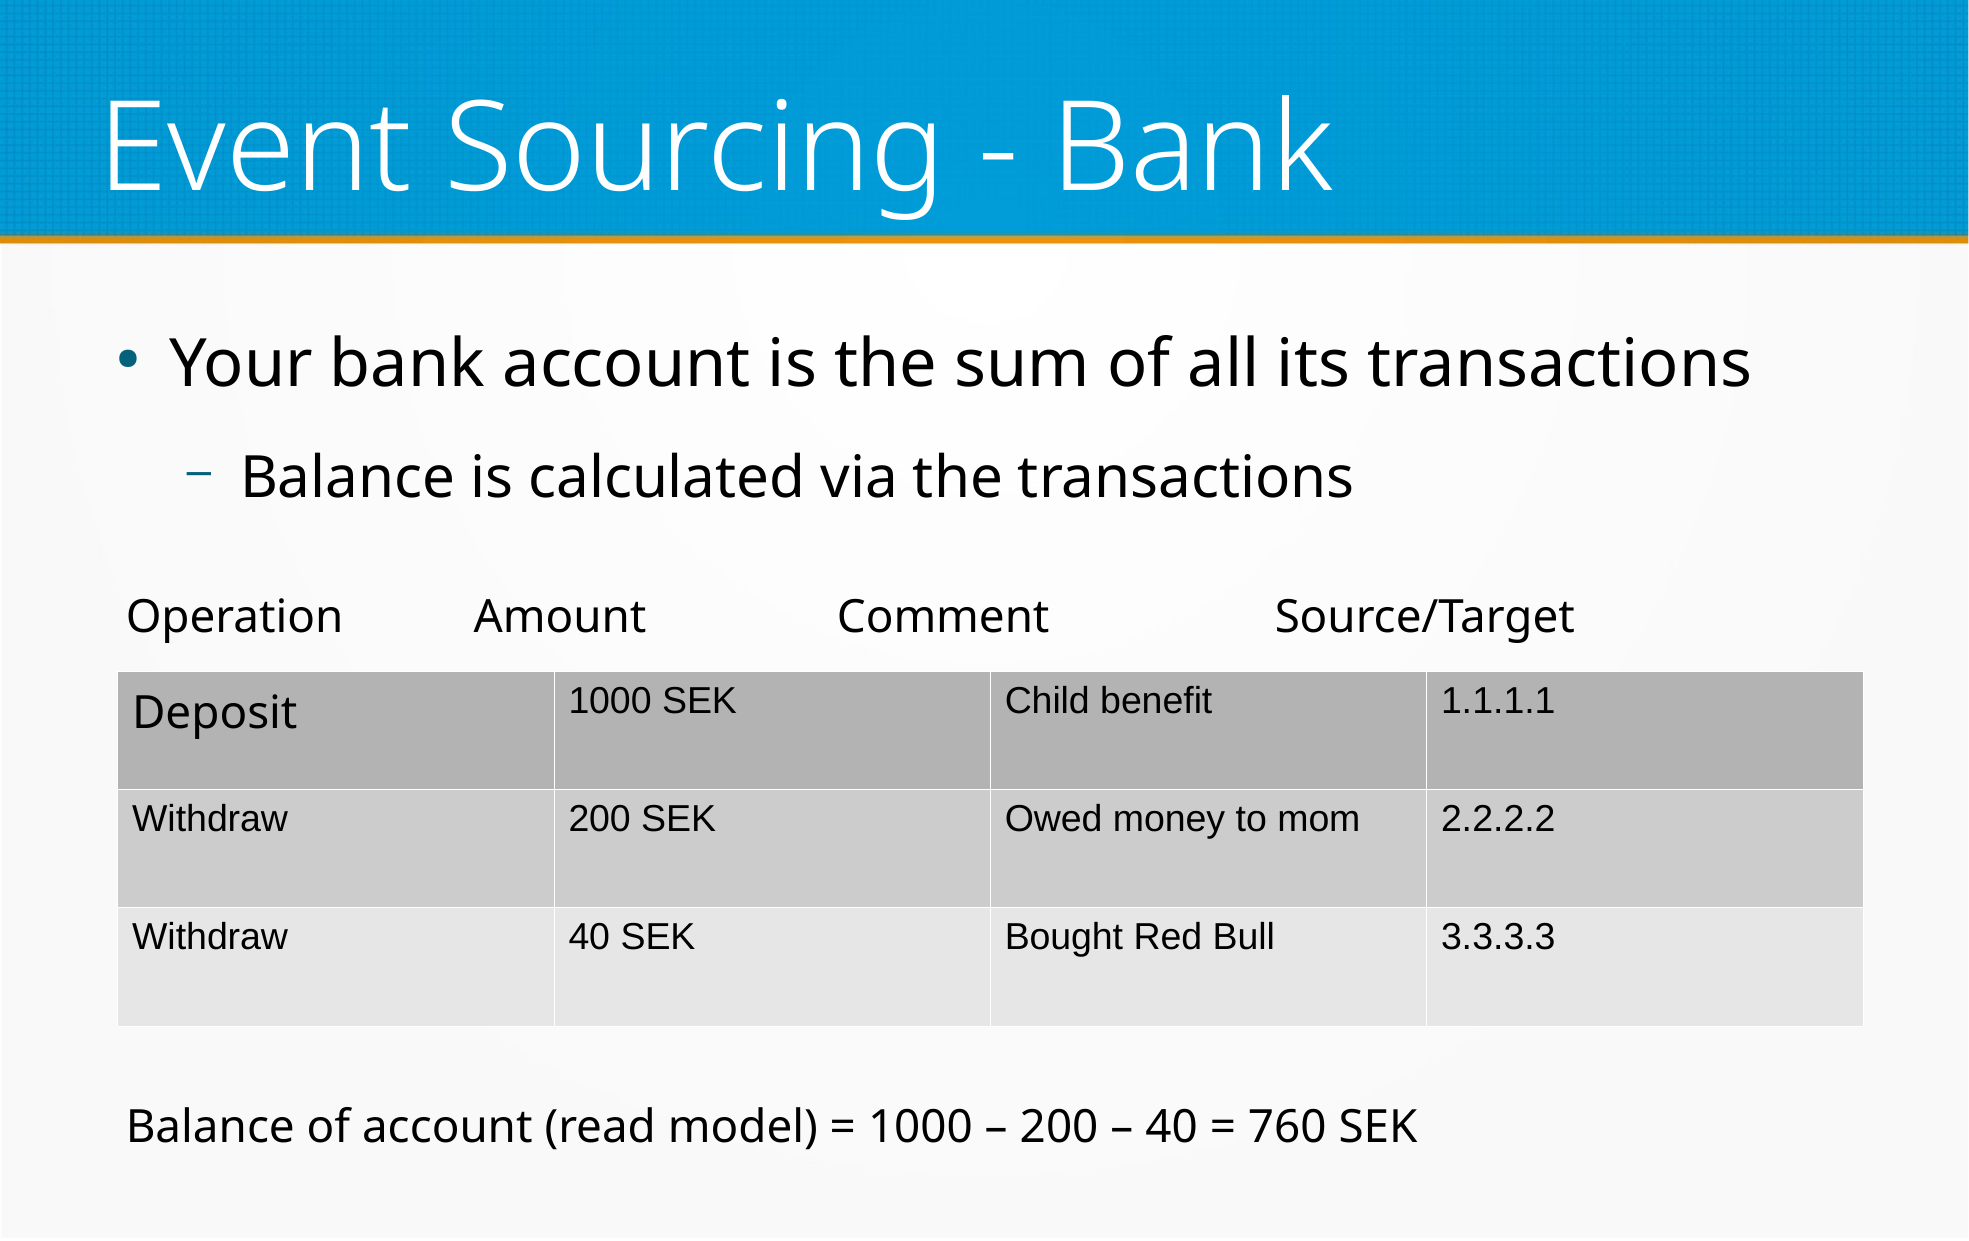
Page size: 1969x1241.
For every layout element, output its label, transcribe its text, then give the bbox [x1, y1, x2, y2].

table_cell Withdraw [118, 908, 554, 1026]
table_header 1.1.1.1 [1427, 672, 1863, 789]
table_header 1000 SEK [555, 672, 990, 789]
table_cell Bought Red Bull [991, 908, 1426, 1026]
table_header Deposit [118, 672, 554, 789]
table_cell 3.3.3.3 [1427, 908, 1863, 1026]
title Event Sourcing - Bank [98, 19, 1870, 227]
list Your bank account is the sum of all its transactions Balance is calculated via the transactions [98, 315, 1861, 1081]
picture [0, 233, 1969, 1241]
table_cell 40 SEK [555, 908, 990, 1026]
table_cell 2.2.2.2 [1427, 790, 1863, 907]
text_box Balance of account (read model) = 1000 – 200 – 40 = 760 SEK [120, 1065, 1666, 1185]
table_cell Owed money to mom [991, 790, 1426, 907]
text_box Operation Amount Comment Source/Target [120, 582, 1861, 648]
table_cell 200 SEK [555, 790, 990, 907]
table_header Child benefit [991, 672, 1426, 789]
table_cell Withdraw [118, 790, 554, 907]
